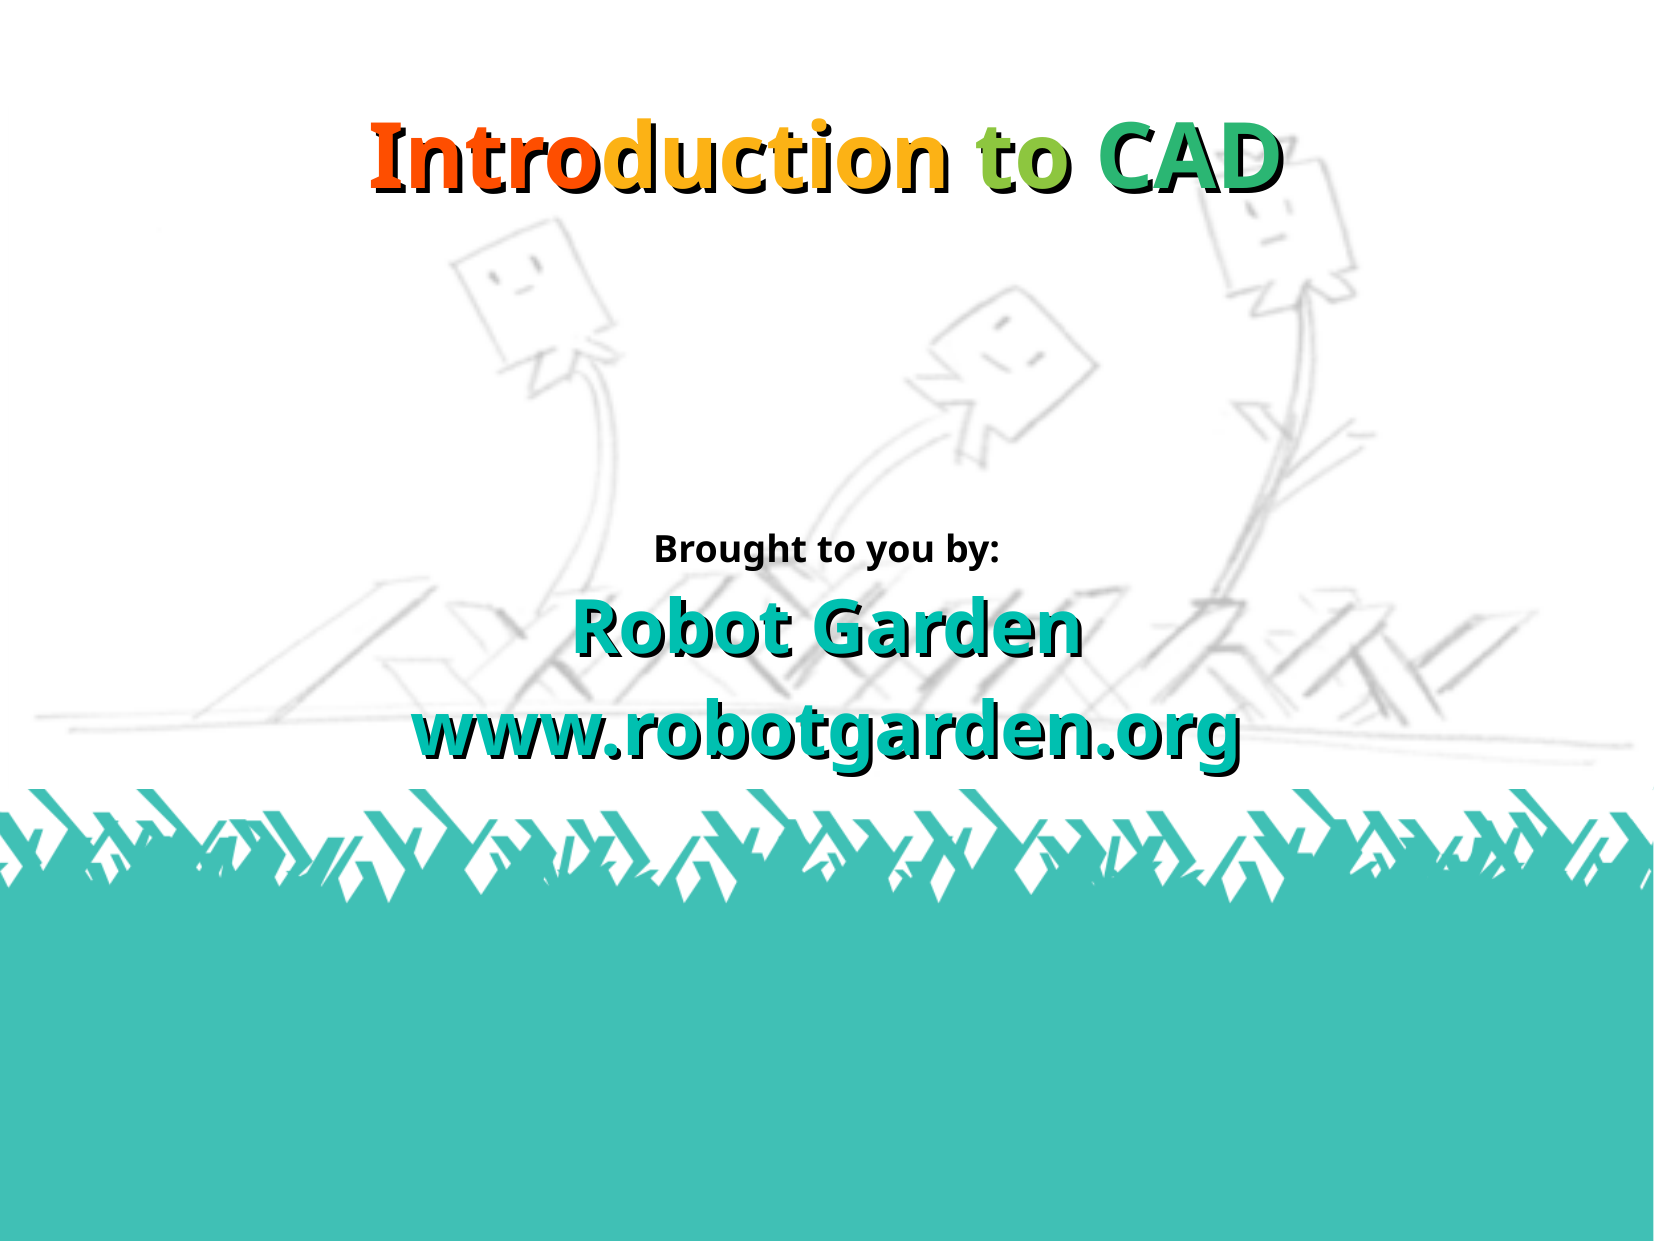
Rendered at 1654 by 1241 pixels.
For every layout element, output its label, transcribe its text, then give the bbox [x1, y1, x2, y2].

picture [0, 94, 1654, 1241]
subtitle Brought to you by: Robot Garden www.robotgarden.org [82, 290, 1571, 1010]
title Introduction to CAD [82, 49, 1571, 257]
